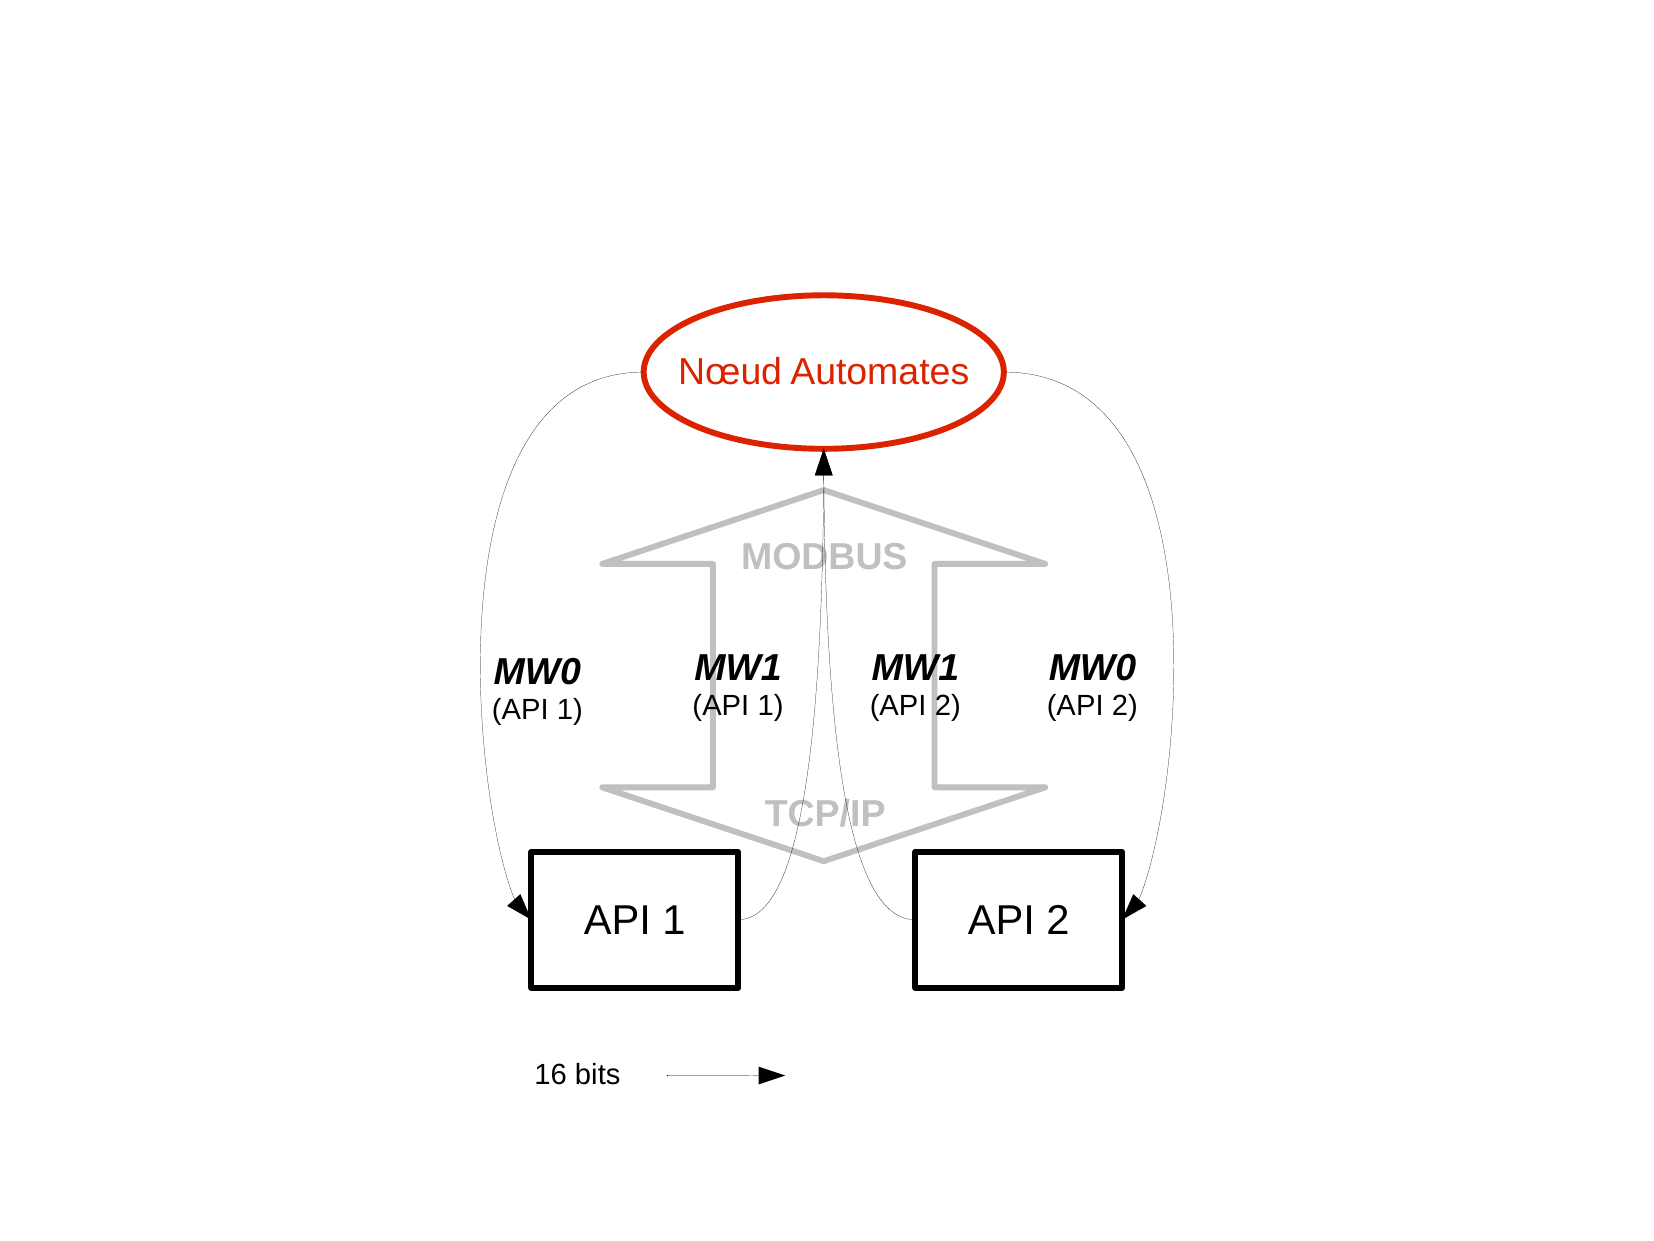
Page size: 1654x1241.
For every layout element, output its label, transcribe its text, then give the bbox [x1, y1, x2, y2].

text_box MODBUS [825, 528, 1111, 587]
text_box API 2 [915, 851, 1123, 988]
text_box MW0 (API 1) [448, 643, 626, 735]
text_box TCP/IP [749, 785, 805, 844]
text_box API 1 [531, 851, 739, 988]
text_box TCP/IP [795, 785, 855, 844]
text_box Nœud Automates [643, 295, 1004, 449]
text_box MODBUS [726, 528, 823, 587]
text_box MW1 (API 1) [649, 639, 826, 730]
text_box MW0 (API 2) [1003, 639, 1182, 730]
text_box TCP/IP [844, 785, 1105, 844]
text_box MW1 (API 2) [826, 639, 1003, 730]
text_box 16 bits [519, 1050, 668, 1101]
